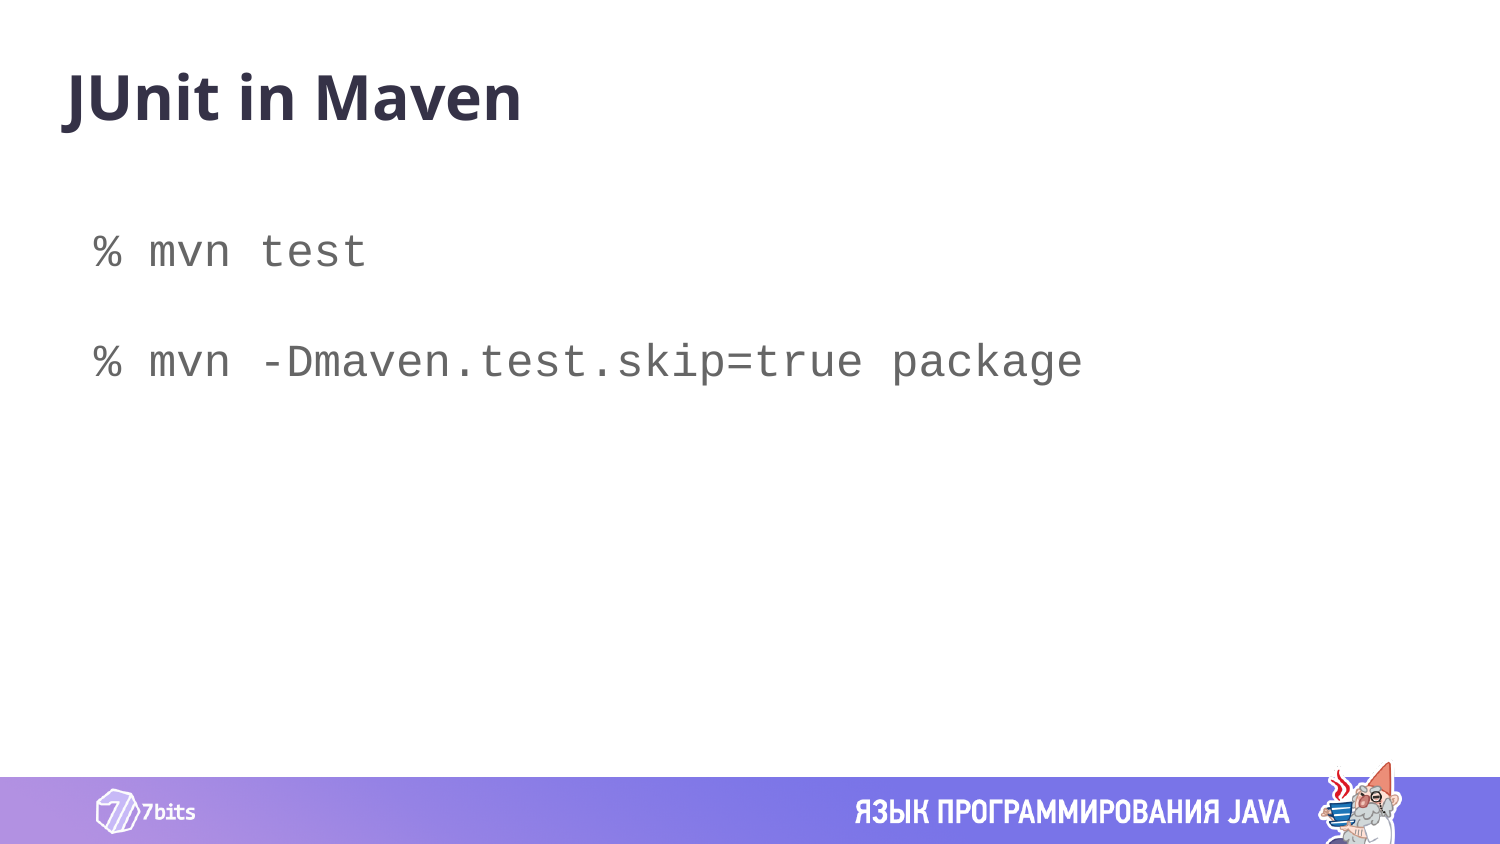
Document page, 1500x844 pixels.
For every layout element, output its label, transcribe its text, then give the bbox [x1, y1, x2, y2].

title JUnit in Maven [51, 42, 1449, 137]
picture [0, 717, 1500, 844]
list % mvn test % mvn -Dmaven.test.skip=true package [51, 150, 1449, 750]
